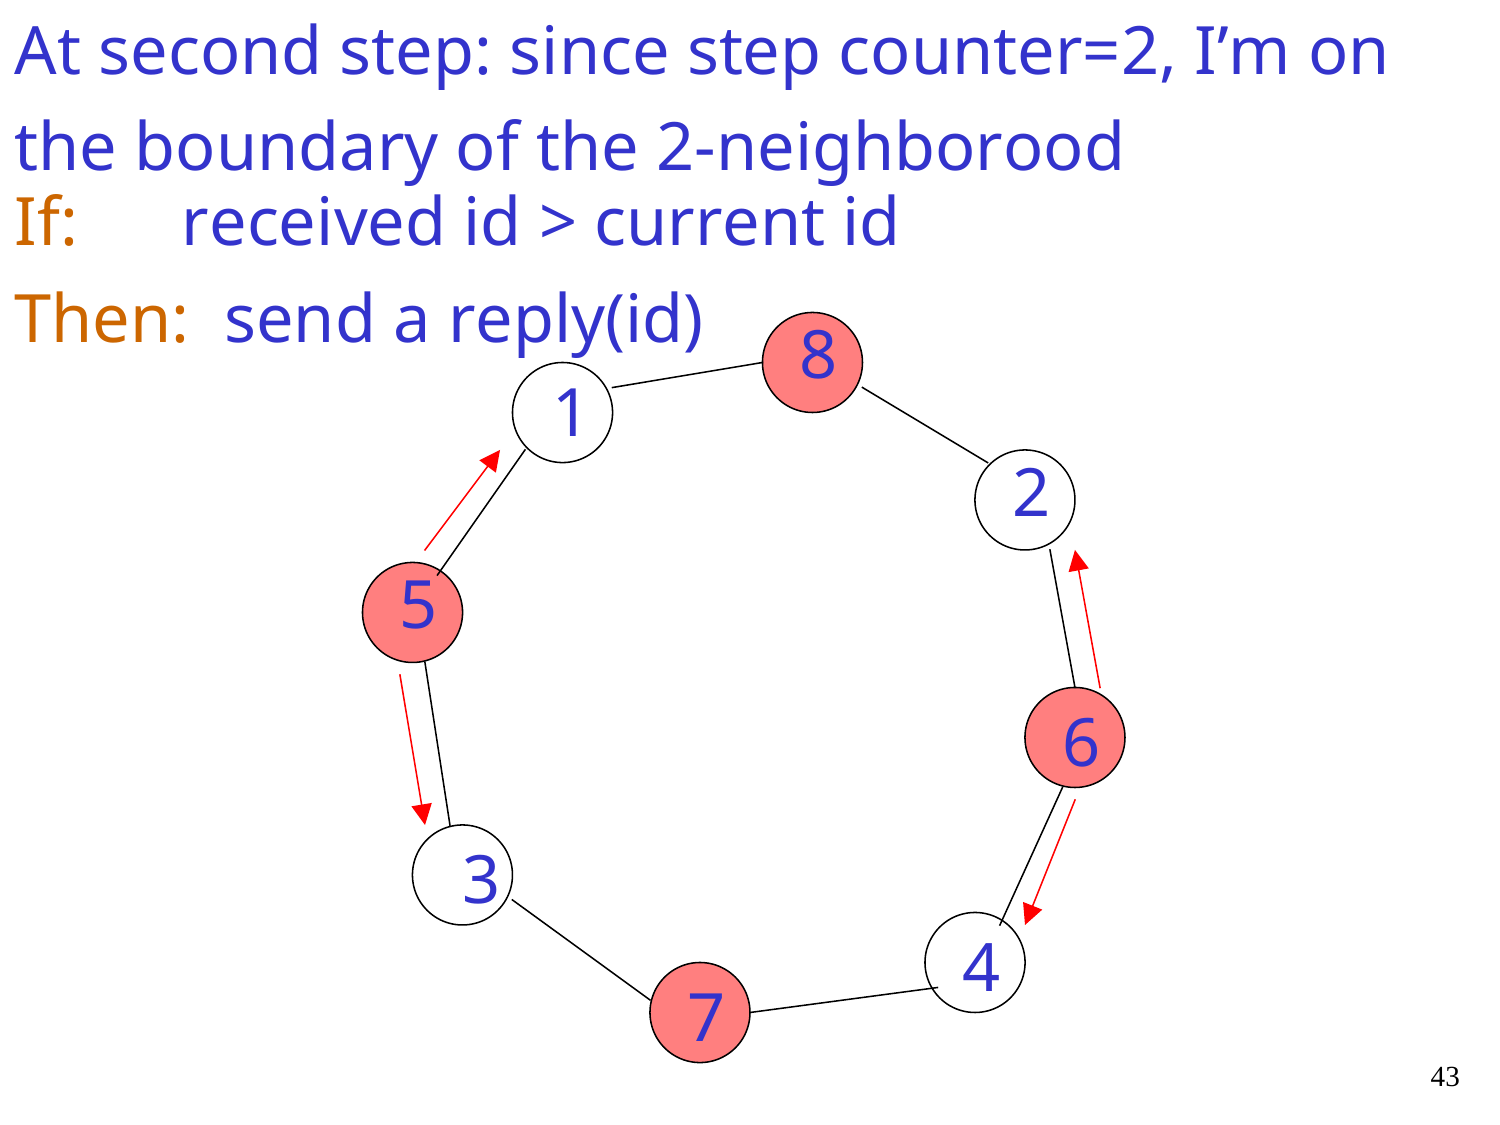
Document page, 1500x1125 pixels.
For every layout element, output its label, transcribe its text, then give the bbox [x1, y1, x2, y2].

text_box [1056, 687, 1094, 691]
text_box 6 [1047, 691, 1116, 788]
text_box 1 [537, 362, 606, 458]
text_box [762, 321, 846, 413]
text_box 2 [997, 441, 1066, 538]
text_box [1024, 696, 1047, 779]
text_box 8 [784, 304, 853, 400]
text_box 7 [672, 966, 741, 1063]
text_box 5 [384, 554, 453, 650]
text_box [362, 571, 446, 663]
text_box 3 [447, 829, 516, 925]
text_box [1116, 708, 1126, 767]
text_box [453, 583, 463, 642]
text_box <number> [1162, 1049, 1476, 1101]
text_box If: received id > current id Then: send a reply(id) [0, 192, 917, 364]
text_box At second step: since step counter=2, I’m on the boundary of the 2-neighborood [0, 0, 1407, 192]
text_box [853, 333, 863, 392]
text_box [649, 971, 672, 1054]
text_box [741, 983, 750, 1042]
text_box 4 [947, 916, 1016, 1013]
text_box [681, 962, 719, 966]
